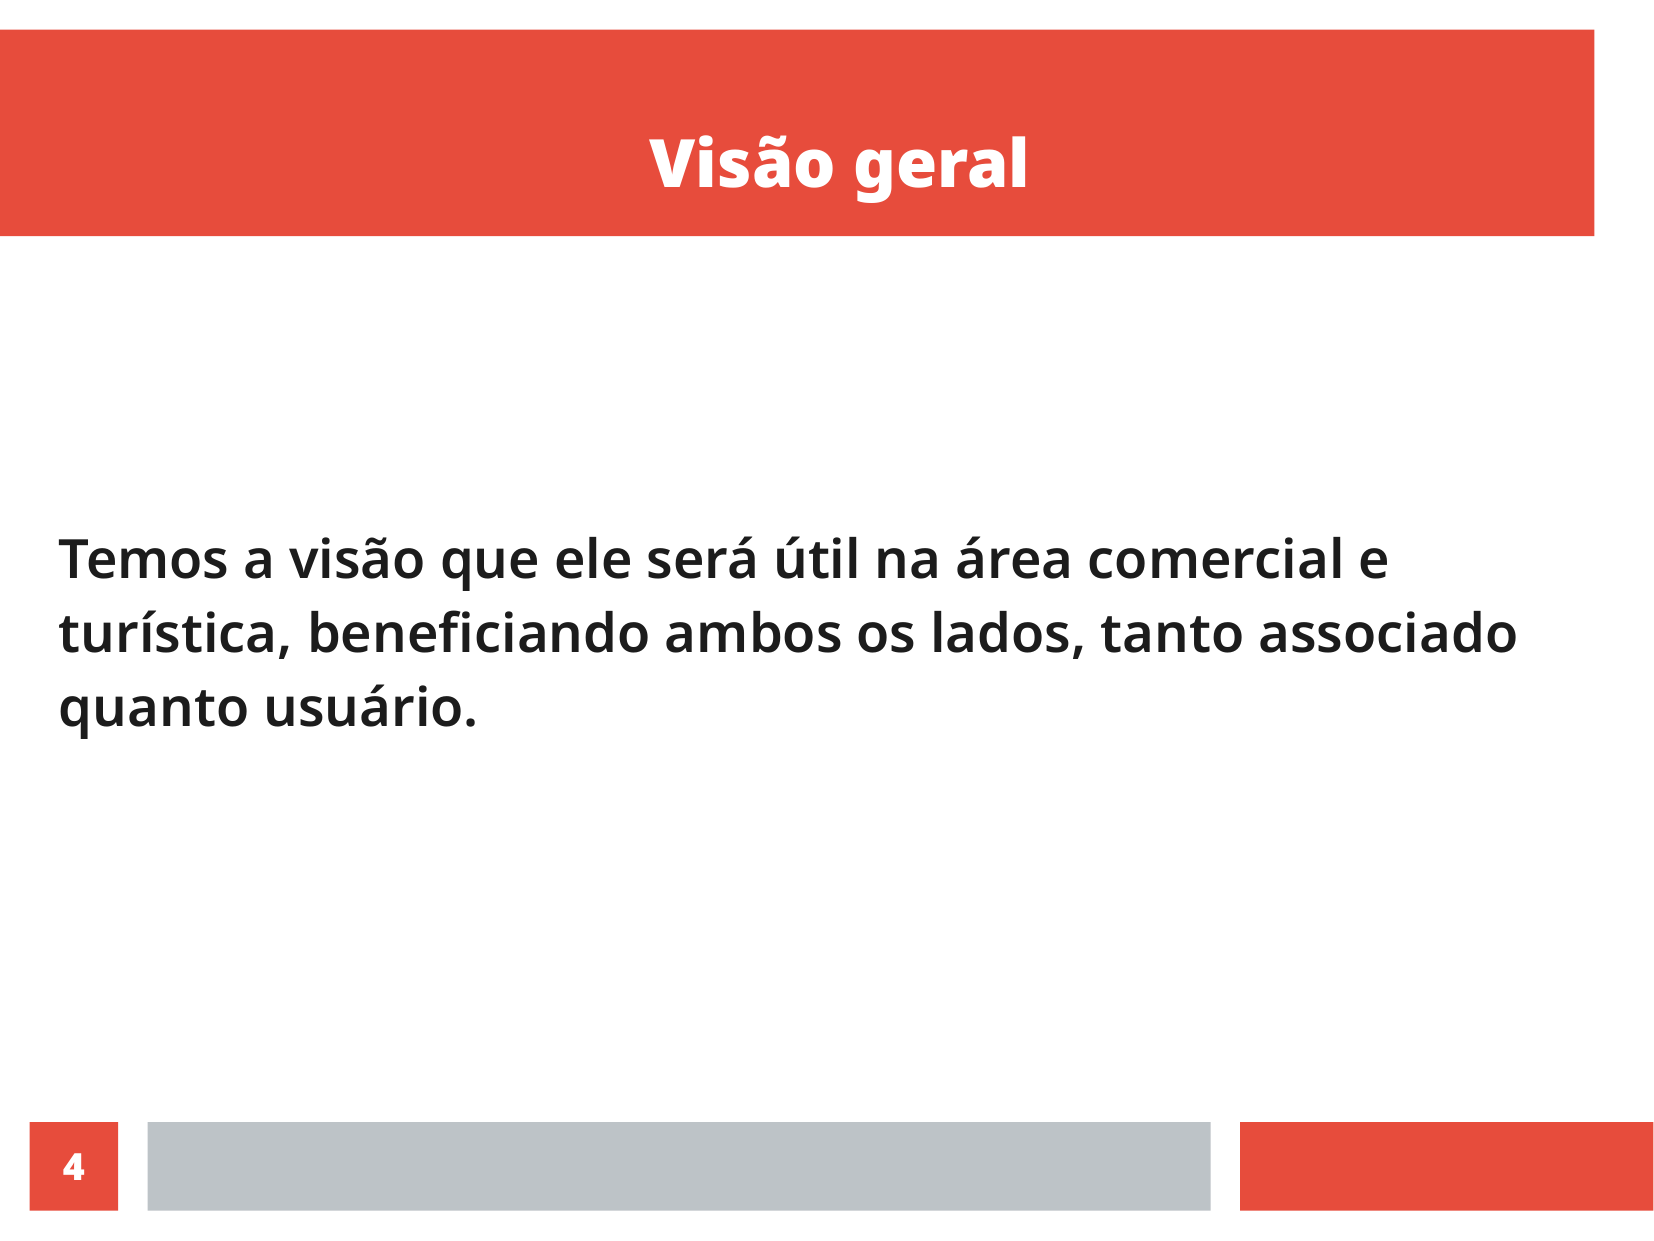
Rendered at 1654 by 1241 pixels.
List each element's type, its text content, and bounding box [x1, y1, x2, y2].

list Temos a visão que ele será útil na área comercial e turística, beneficiando ambos os lados, tanto associado quanto usuário. [59, 324, 1565, 1093]
title Visão geral [59, 59, 1595, 207]
